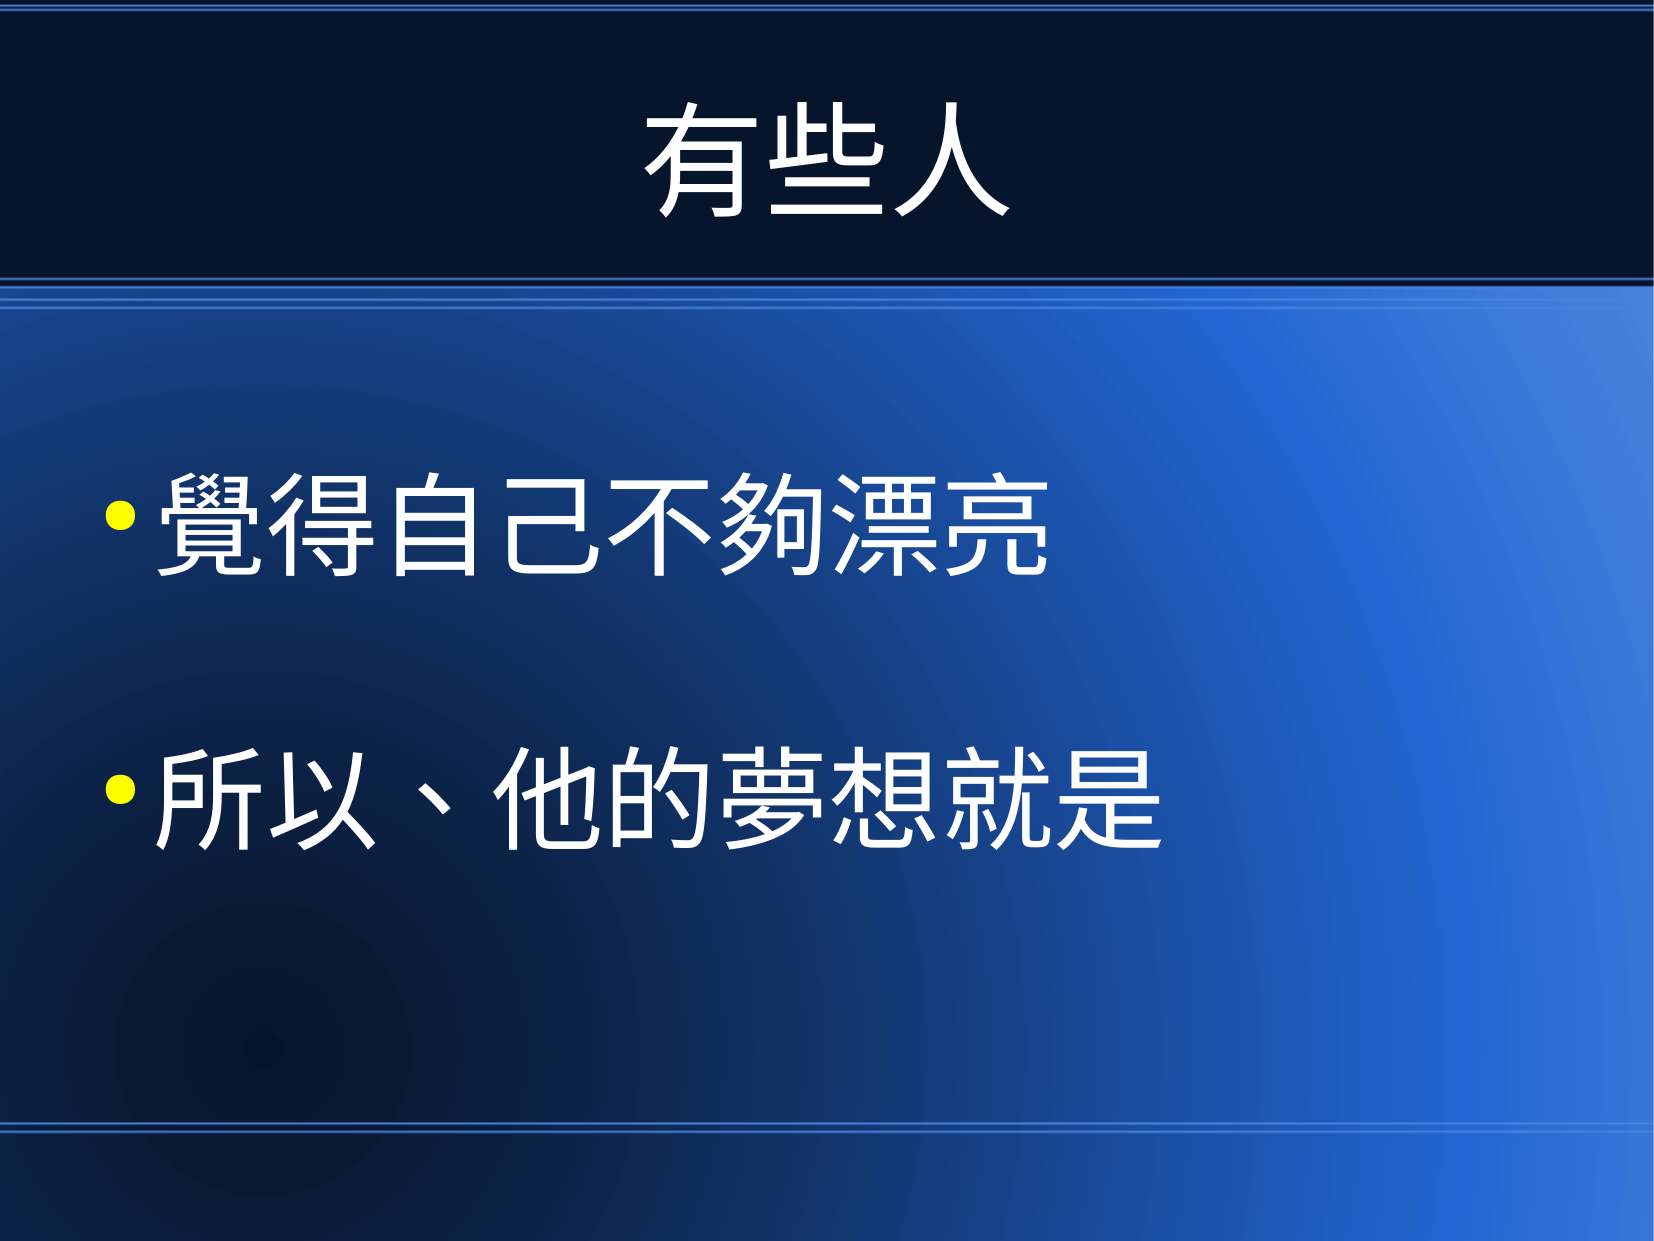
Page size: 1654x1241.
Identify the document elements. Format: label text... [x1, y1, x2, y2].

list 覺得自己不夠漂亮 所以、他的夢想就是 [82, 355, 1571, 1241]
title 有些人 [82, 49, 1571, 257]
picture [0, 0, 1654, 1241]
